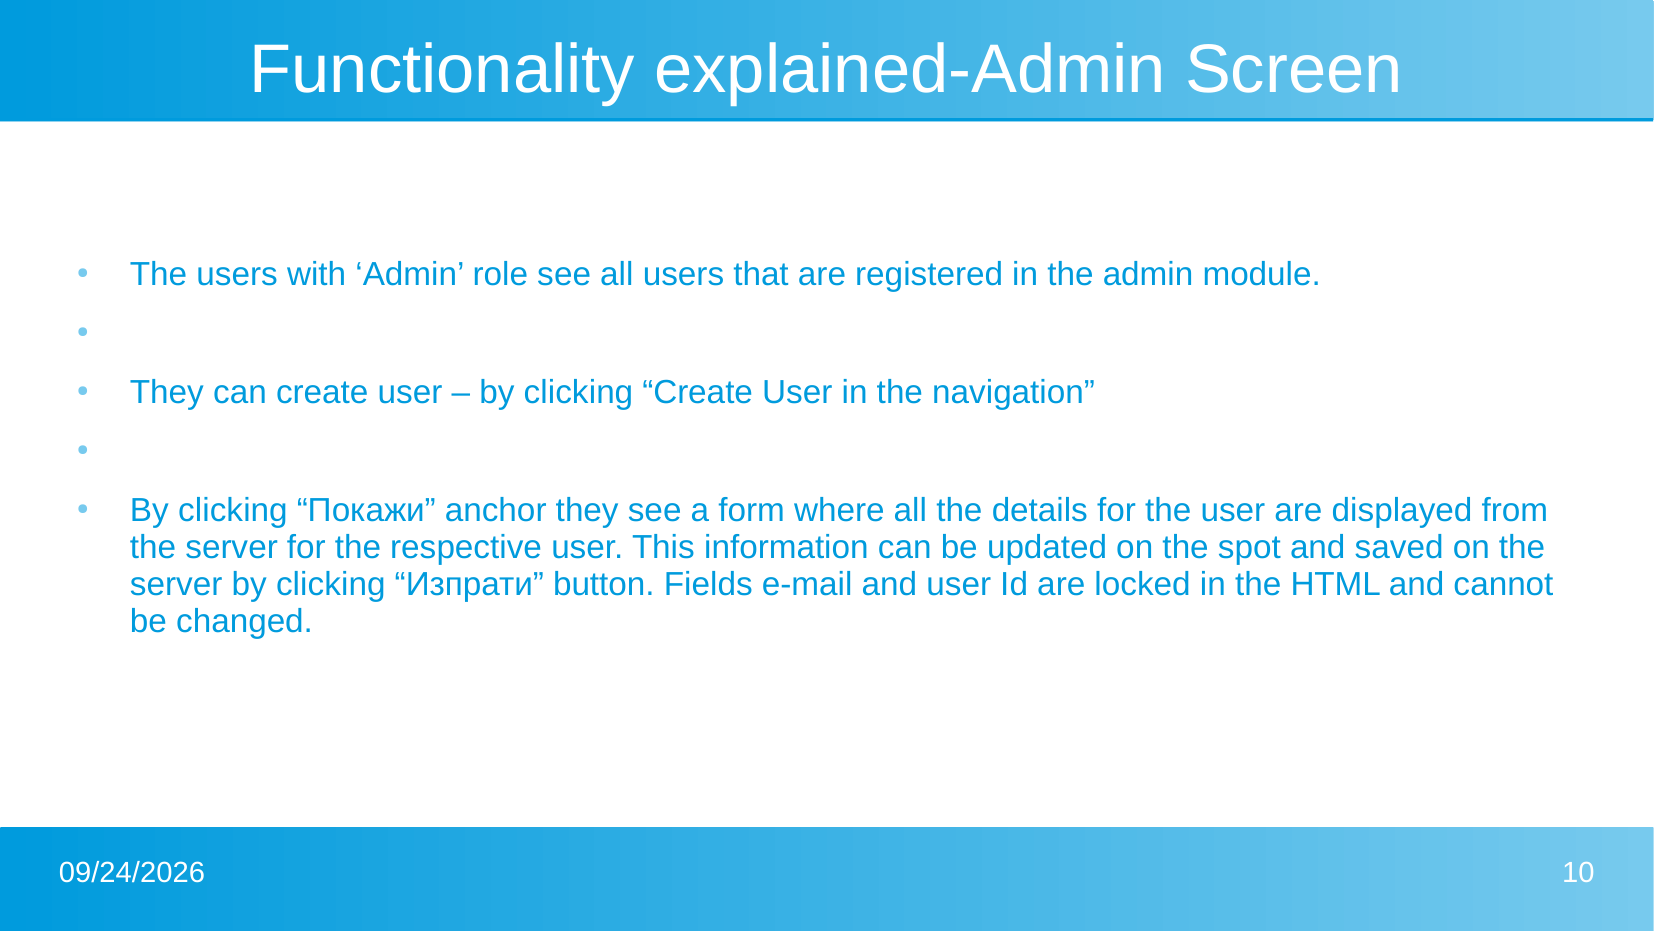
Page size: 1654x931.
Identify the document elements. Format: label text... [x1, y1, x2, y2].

list The users with ‘Admin’ role see all users that are registered in the admin module. They can create user – by clicking “Create User in the navigation” By clicking “Покажи” anchor they see a form where all the details for the user are displayed from the server for the respective user. This information can be updated on the spot and saved on the server by clicking “Изпрати” button. Fields e-mail and user Id are locked in the HTML and cannot be changed. [59, 177, 1595, 768]
title Functionality explained-Admin Screen [59, 29, 1595, 108]
